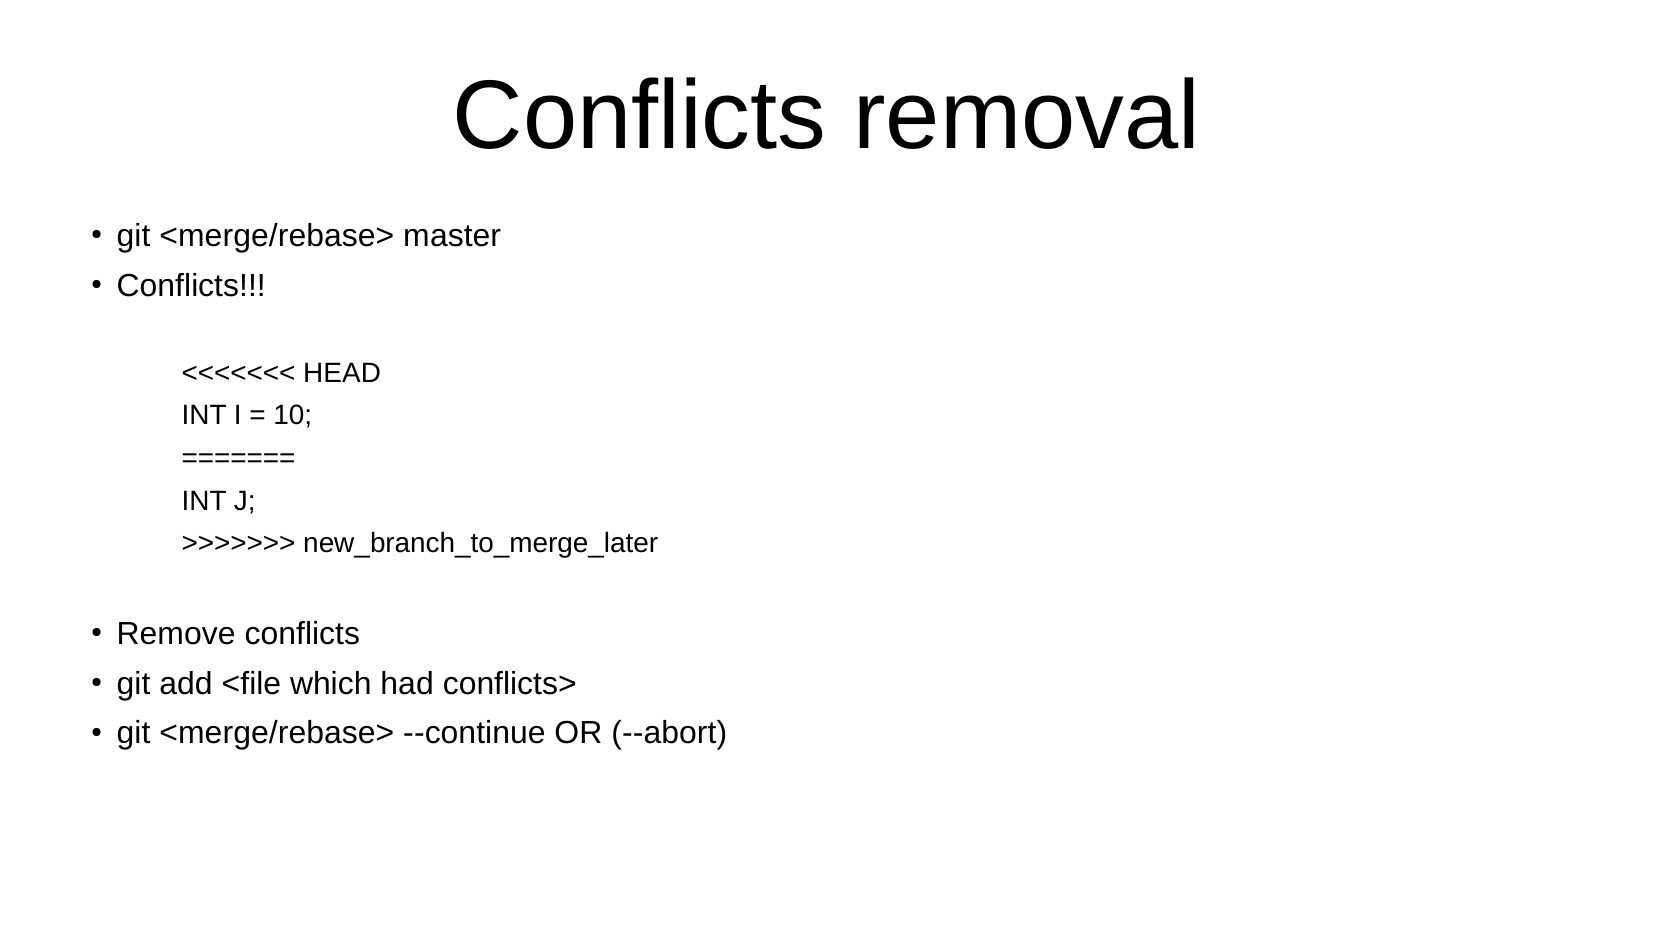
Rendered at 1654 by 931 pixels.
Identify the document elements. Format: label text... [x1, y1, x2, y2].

title Conflicts removal [82, 37, 1571, 193]
list git <merge/rebase> master Conflicts!!! <<<<<<< HEAD INT I = 10; ======= INT J; >>>>>>> new_branch_to_merge_later Remove conflicts git add <file which had conflicts> git <merge/rebase> --continue OR (--abort) [82, 217, 1571, 757]
